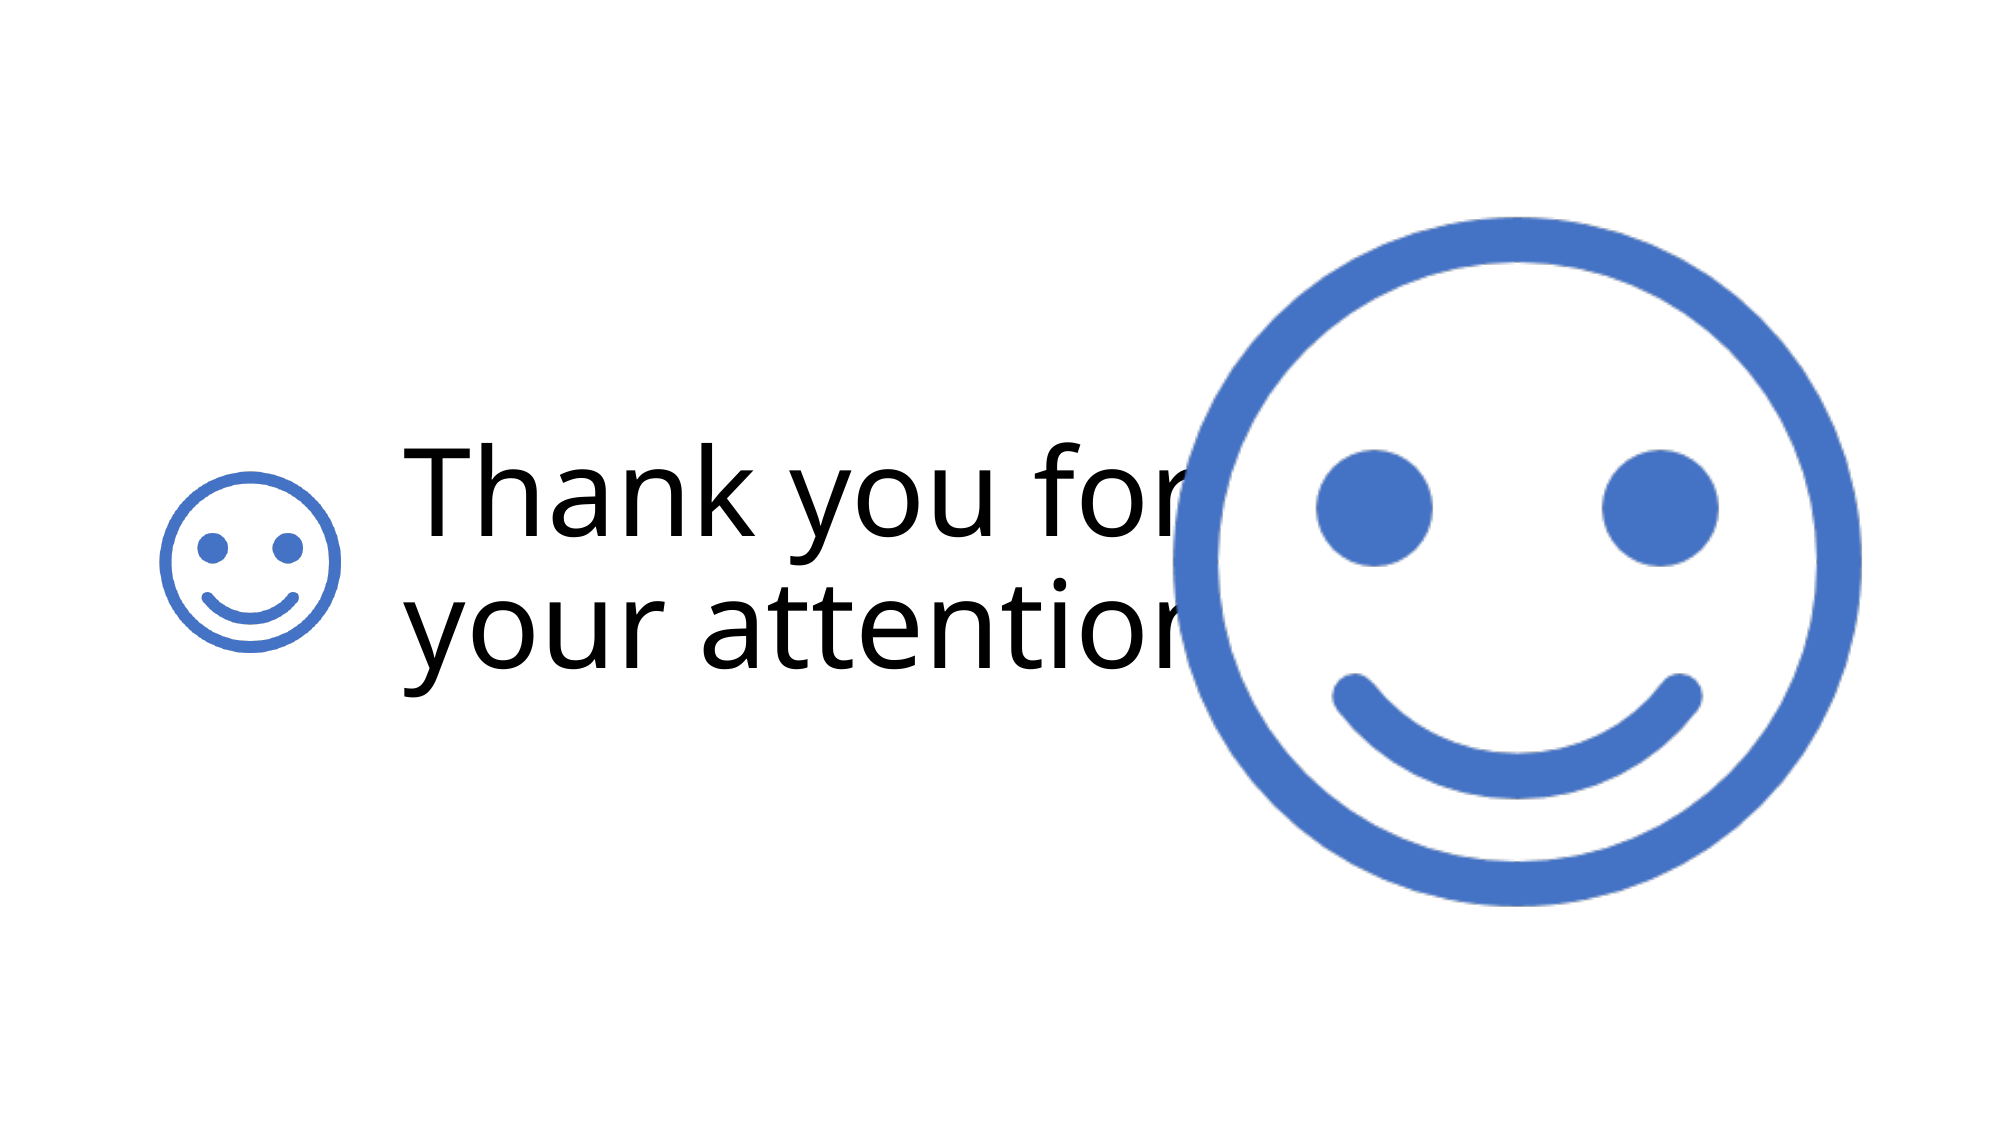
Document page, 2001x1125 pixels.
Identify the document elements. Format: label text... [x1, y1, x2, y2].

picture [137, 449, 363, 675]
title Thank you for your attention [388, 358, 1089, 767]
picture [1089, 133, 1947, 992]
